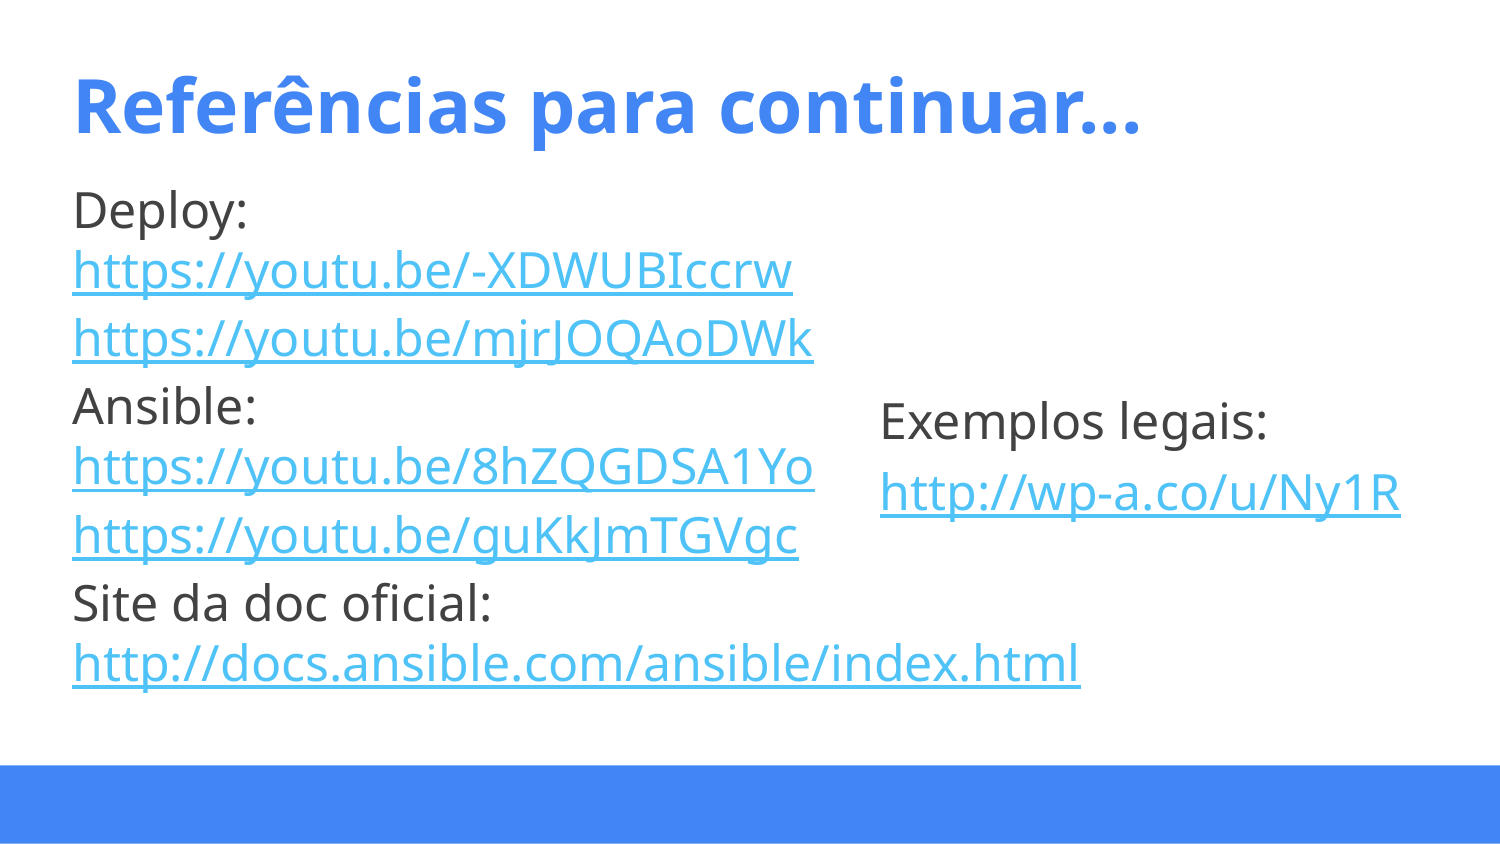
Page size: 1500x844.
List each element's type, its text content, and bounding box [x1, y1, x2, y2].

list Deploy: https://youtu.be/-XDWUBIccrw https://youtu.be/mjrJOQAoDWk Ansible: https://youtu.be/8hZQGDSA1Yo https://youtu.be/guKkJmTGVgc Site da doc oficial: http://docs.ansible.com/ansible/index.html [57, 163, 1273, 684]
title Referências para continuar... [57, 54, 1273, 163]
text_box Exemplos legais: http://wp-a.co/u/Ny1R [864, 277, 1483, 770]
